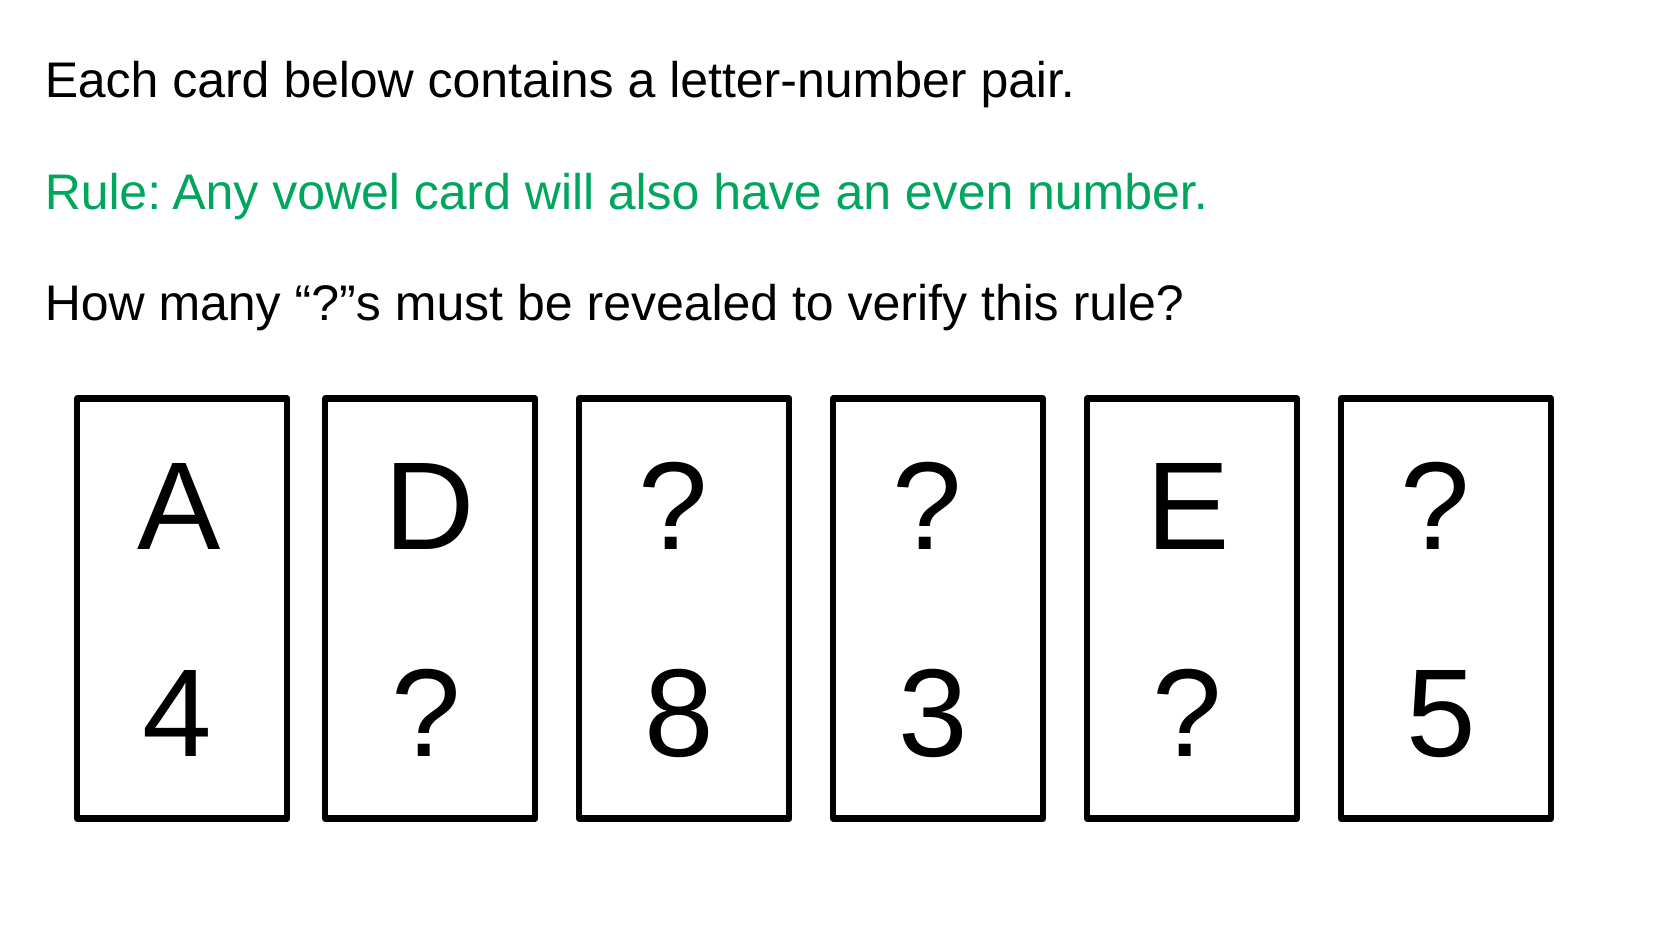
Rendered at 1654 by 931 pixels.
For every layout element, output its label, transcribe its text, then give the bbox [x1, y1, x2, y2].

text_box Each card below contains a letter-number pair. Rule: Any vowel card will also have an even number. How many “?”s must be revealed to verify this rule? [30, 45, 1456, 339]
text_box ? [376, 635, 476, 790]
text_box ? [624, 428, 724, 584]
text_box 8 [630, 635, 730, 790]
text_box ? [1386, 428, 1486, 584]
text_box E [1132, 428, 1246, 584]
text_box 4 [128, 635, 228, 790]
text_box A [122, 428, 236, 584]
text_box ? [1137, 635, 1238, 790]
text_box D [370, 428, 491, 584]
text_box ? [878, 428, 978, 584]
text_box 5 [1391, 635, 1492, 790]
text_box 3 [884, 635, 984, 790]
